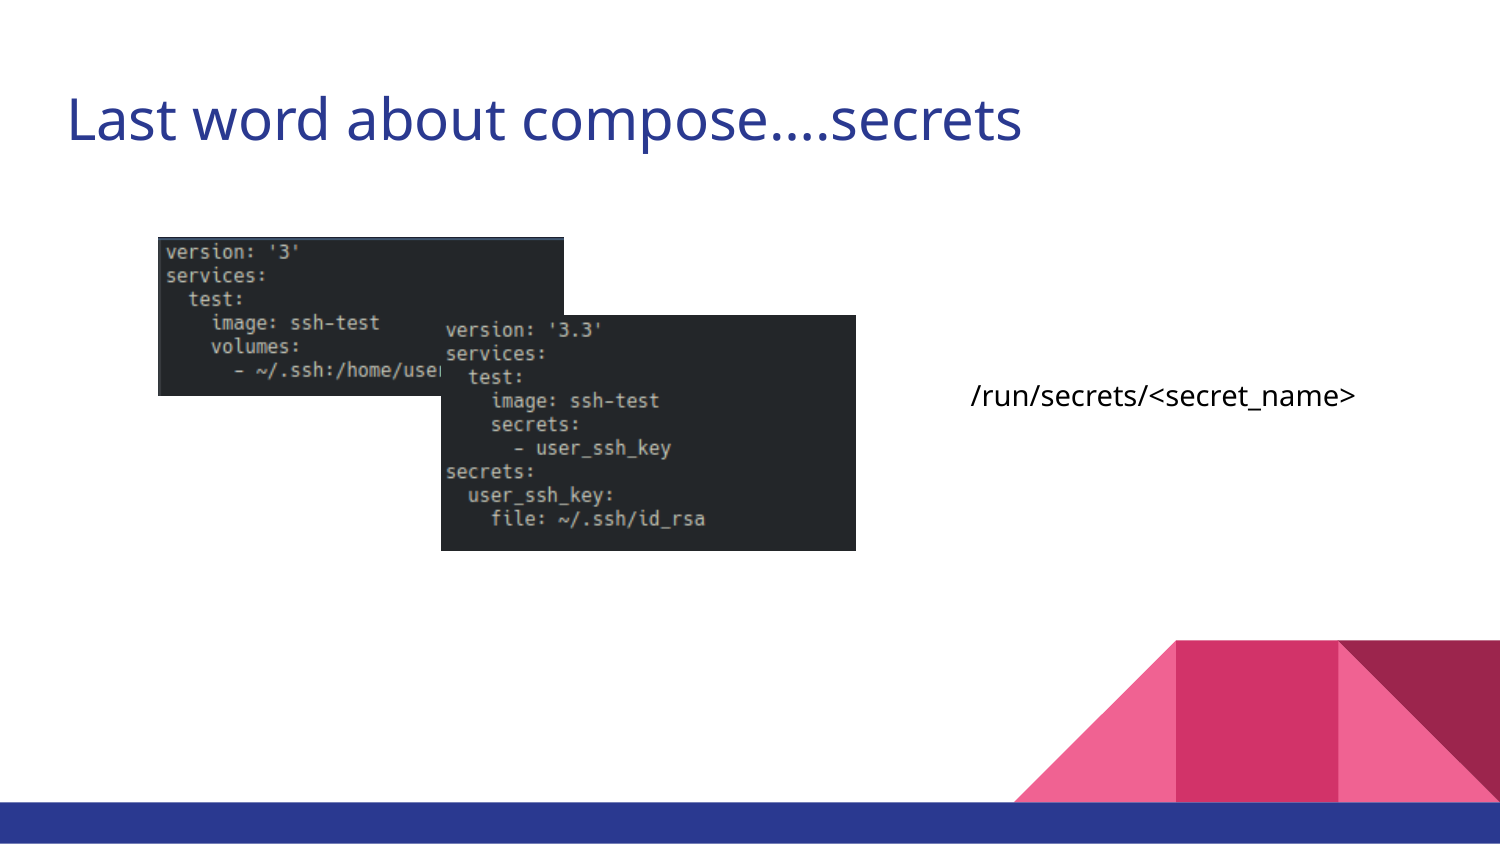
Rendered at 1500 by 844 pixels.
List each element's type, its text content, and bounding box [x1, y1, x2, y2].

picture [158, 237, 856, 551]
title Last word about compose….secrets [51, 67, 1449, 167]
text_box /run/secrets/<secret_name> [955, 362, 1417, 428]
